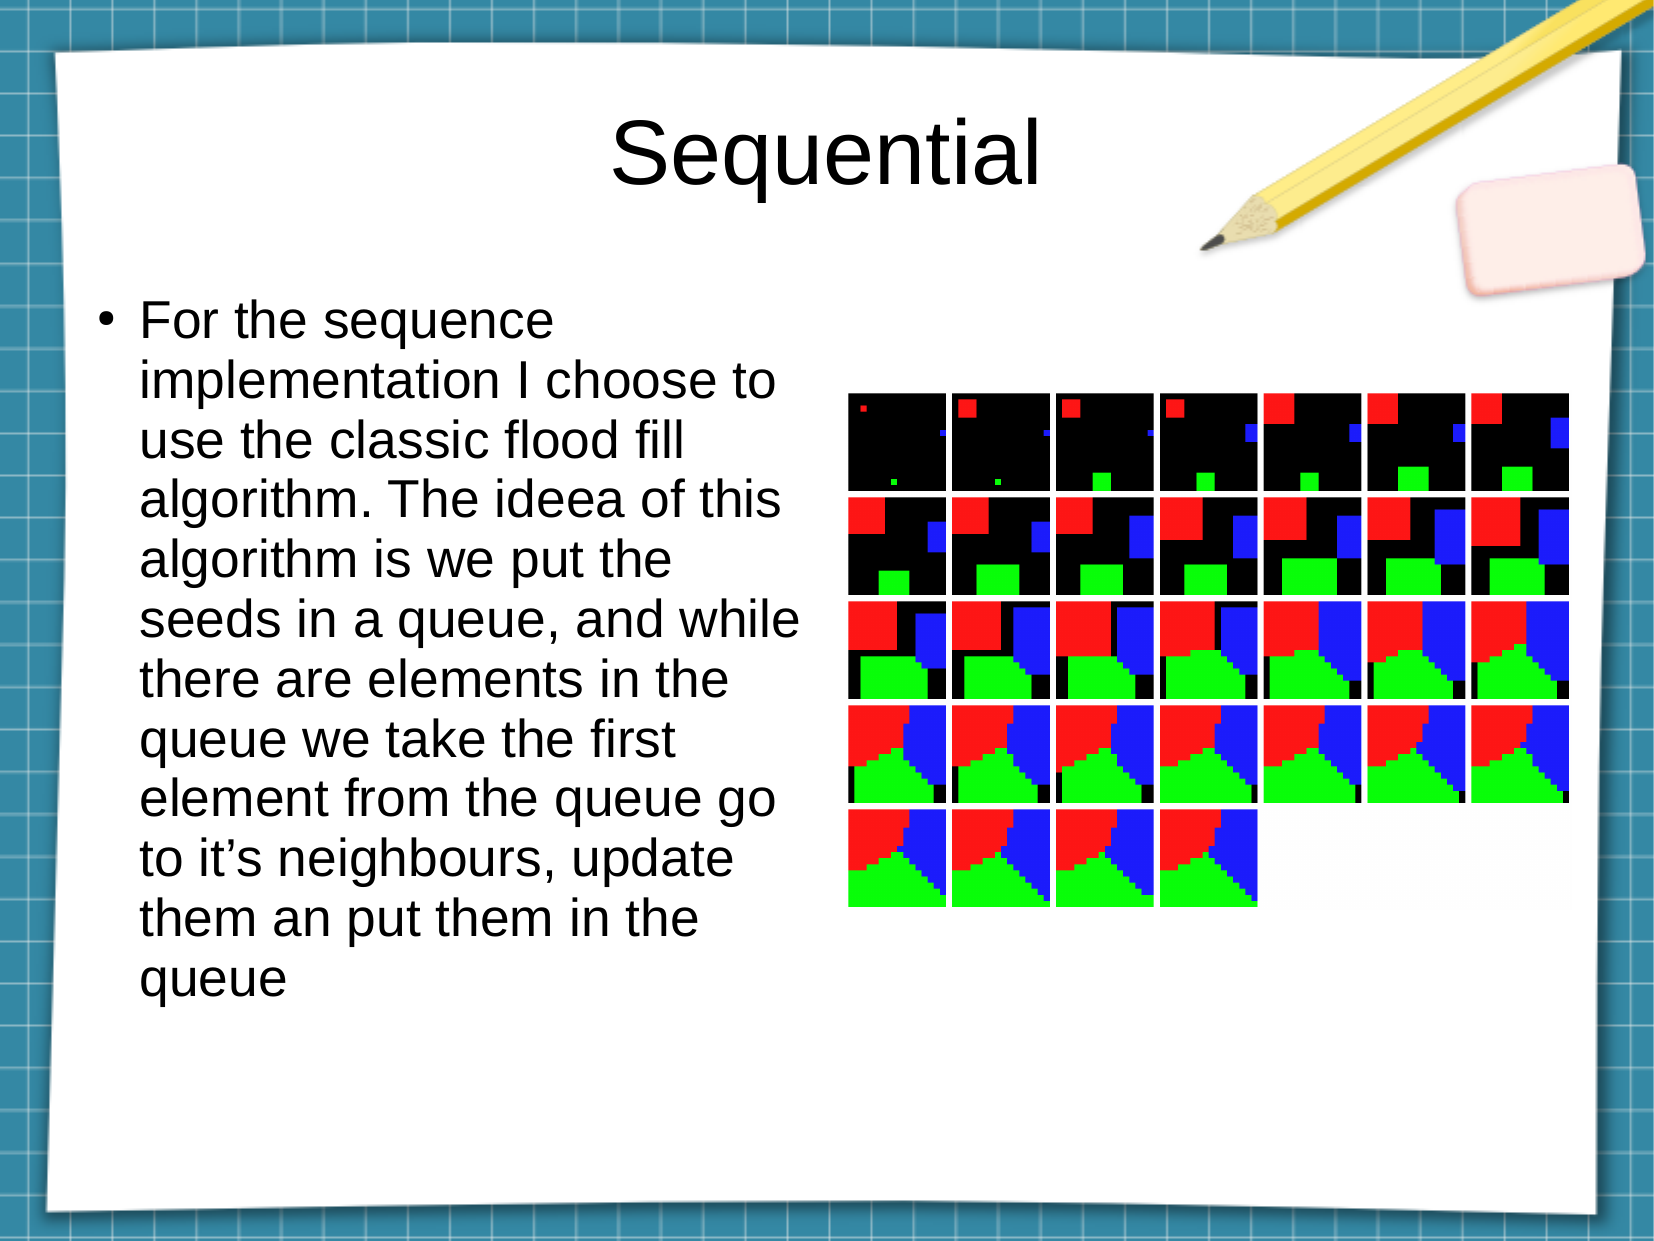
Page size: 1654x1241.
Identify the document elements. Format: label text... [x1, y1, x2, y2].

title Sequential [82, 49, 1571, 257]
list For the sequence implementation I choose to use the classic flood fill algorithm. The ideea of this algorithm is we put the seeds in a queue, and while there are elements in the queue we take the first element from the queue go to it’s neighbours, update them an put them in the queue [82, 290, 809, 1010]
picture [0, 0, 1654, 1241]
